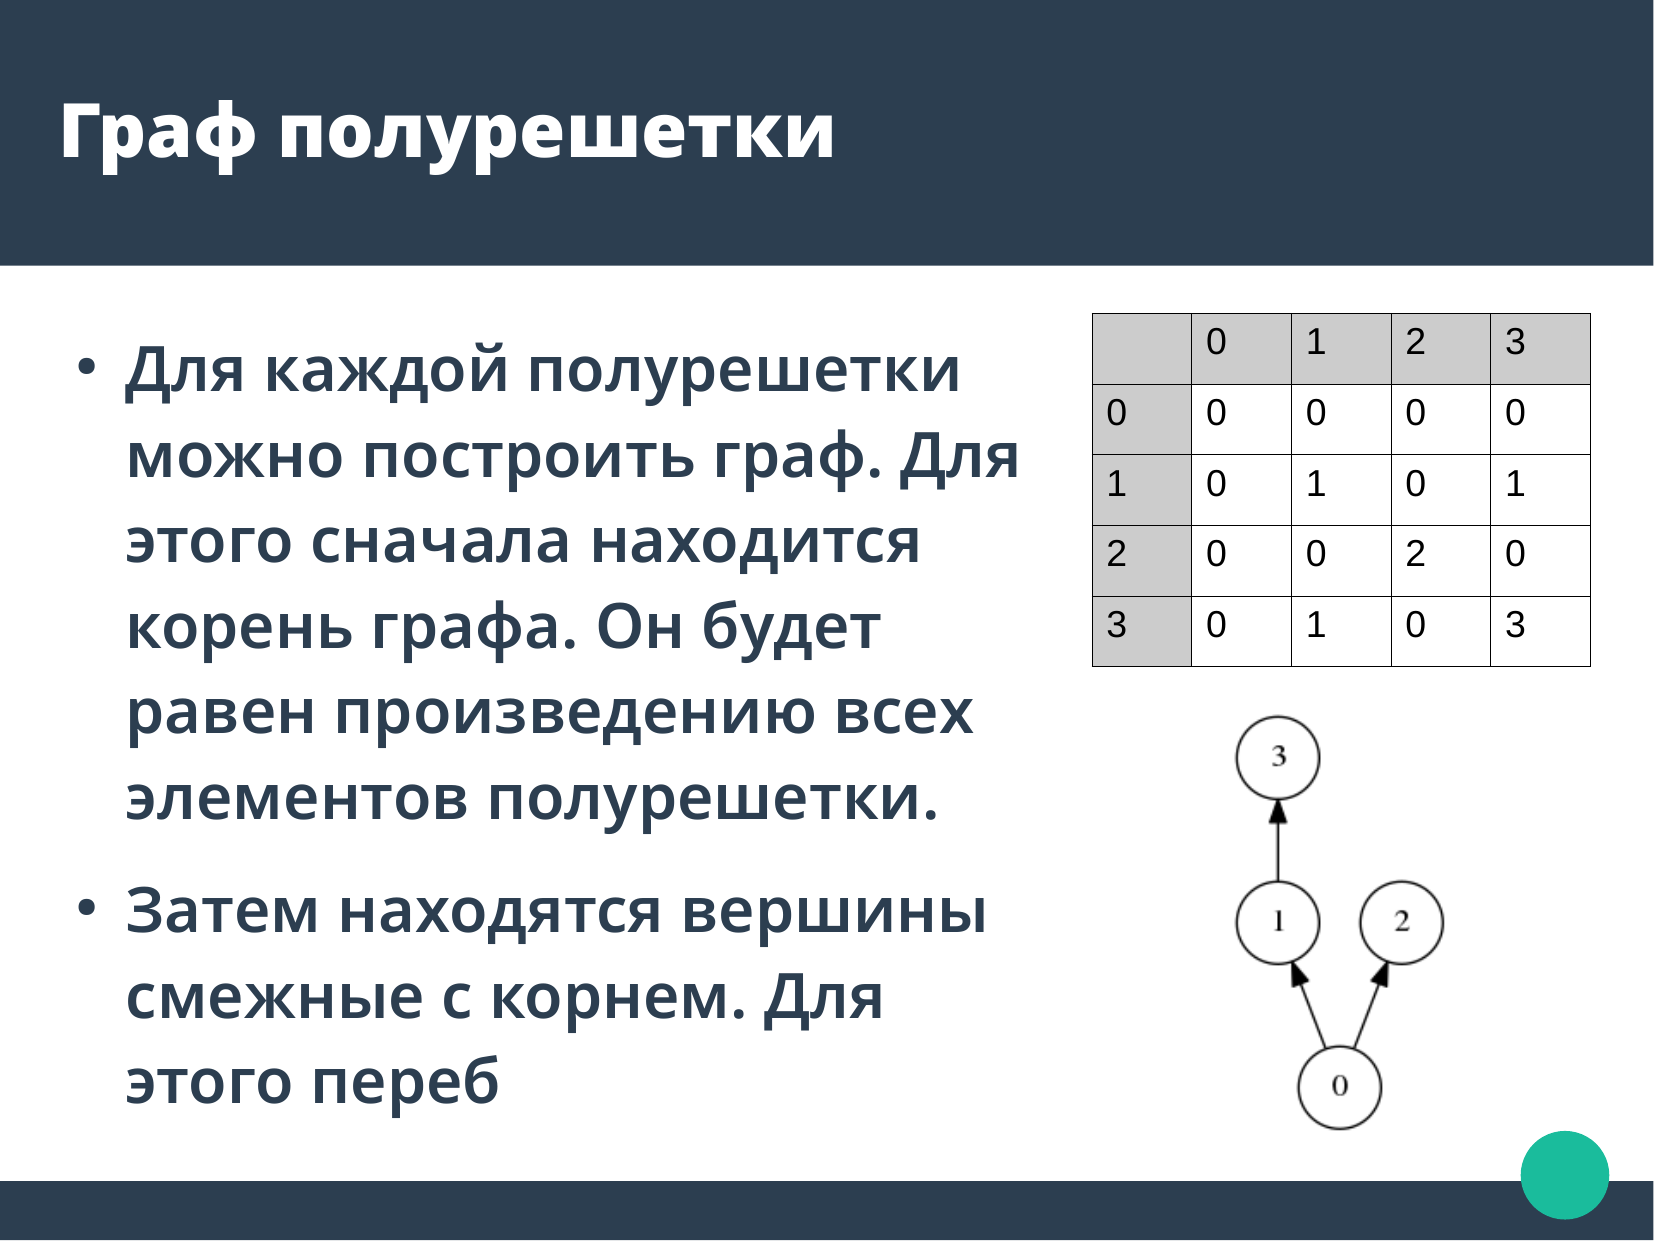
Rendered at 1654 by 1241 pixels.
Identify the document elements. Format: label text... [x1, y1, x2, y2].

table_cell 1 [1093, 455, 1191, 525]
table_cell 3 [1093, 597, 1191, 666]
table_header 2 [1392, 314, 1490, 384]
table_cell 3 [1491, 597, 1590, 666]
table_cell 0 [1192, 455, 1291, 525]
table_cell 0 [1392, 455, 1490, 525]
table_cell 1 [1292, 597, 1391, 666]
table_header 1 [1292, 314, 1391, 384]
table_cell 1 [1491, 455, 1590, 525]
table_cell 1 [1292, 455, 1391, 525]
table_cell 0 [1192, 597, 1291, 666]
list Для каждой полурешетки можно построить граф. Для этого сначала находится корень графа. Он будет равен произведению всех элементов полурешетки. Затем находятся вершины смежные с корнем. Для этого переб [59, 324, 1028, 1152]
table_cell 0 [1392, 597, 1490, 666]
table_cell 0 [1292, 526, 1391, 596]
table_header 3 [1491, 314, 1590, 384]
picture [1228, 708, 1453, 1139]
table_cell 0 [1491, 385, 1590, 454]
table_header 0 [1192, 314, 1291, 384]
table_cell 0 [1292, 385, 1391, 454]
table_cell 0 [1192, 526, 1291, 596]
table_cell 0 [1192, 385, 1291, 454]
table_cell 0 [1491, 526, 1590, 596]
table_cell 2 [1093, 526, 1191, 596]
table_cell 0 [1093, 385, 1191, 454]
table_header [1093, 314, 1191, 384]
title Граф полурешетки [59, 49, 1595, 207]
table_cell 2 [1392, 526, 1490, 596]
table_cell 0 [1392, 385, 1490, 454]
